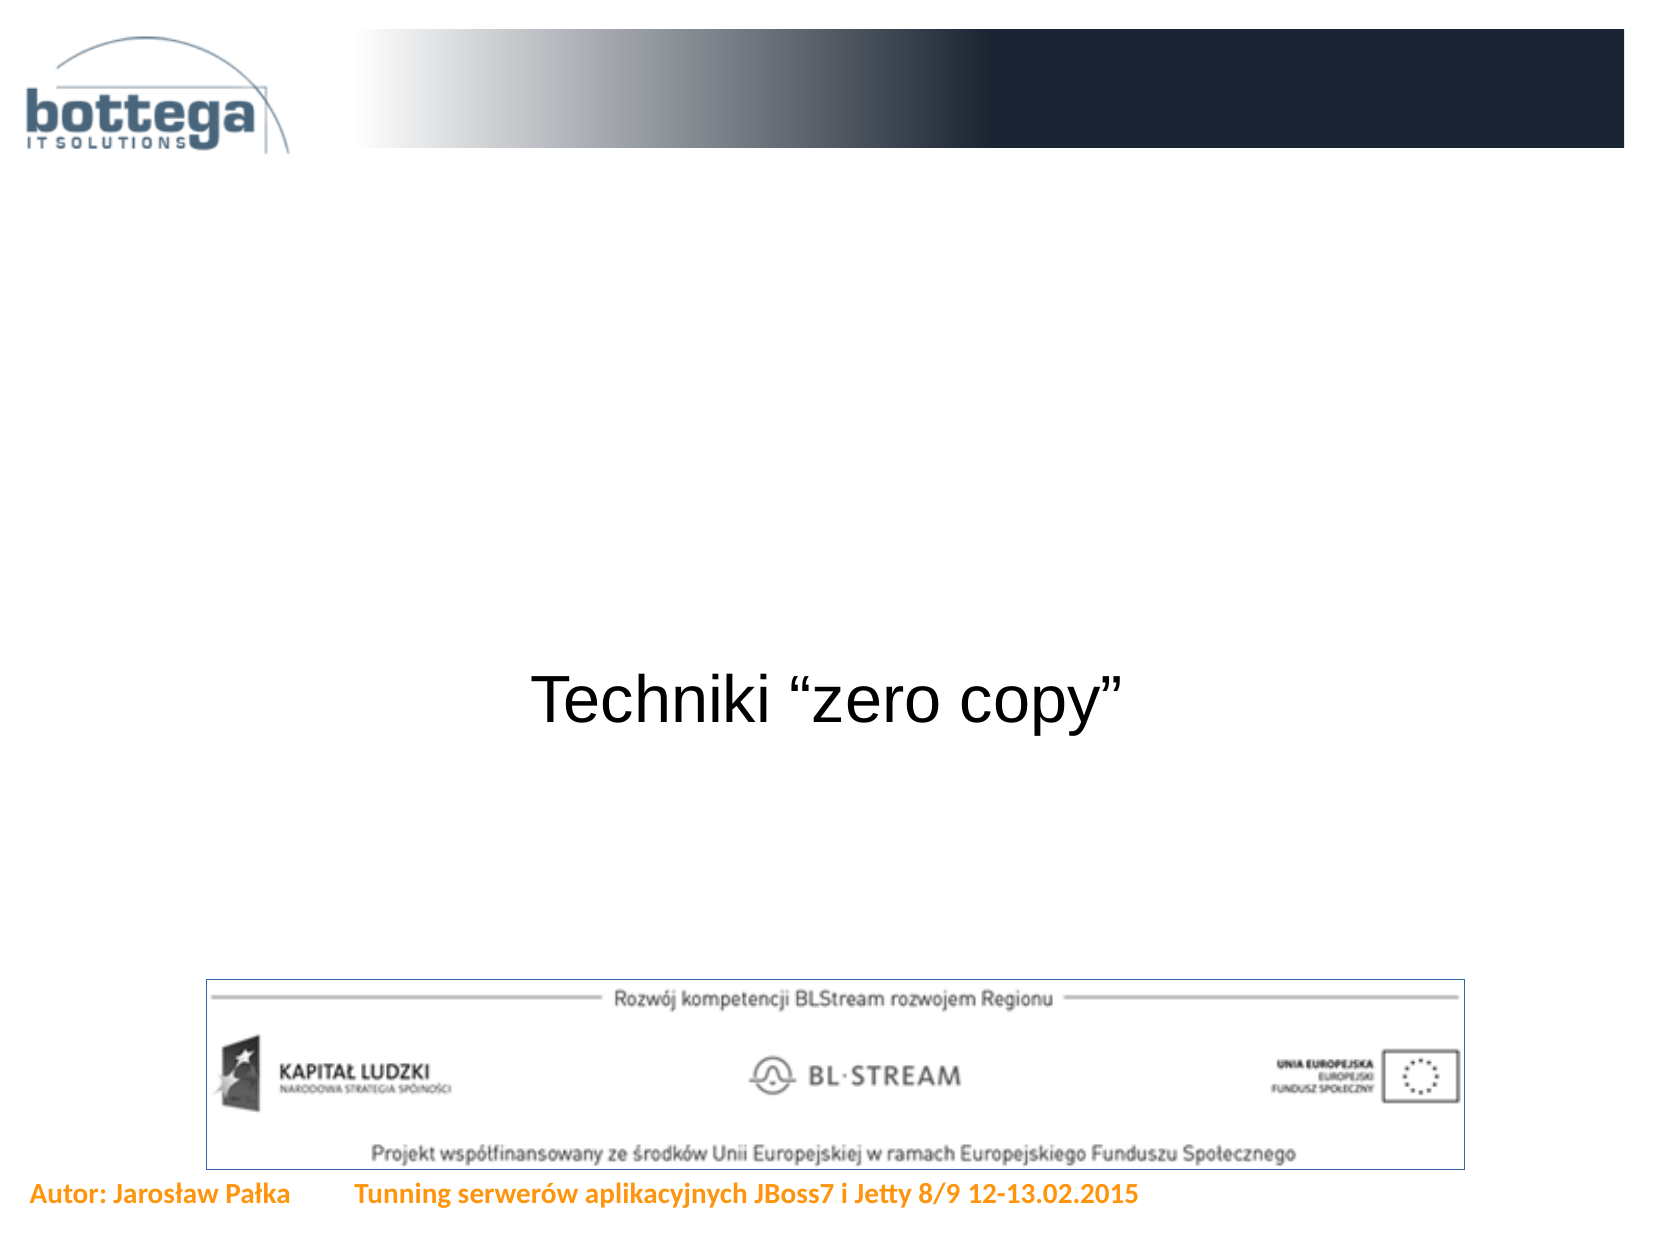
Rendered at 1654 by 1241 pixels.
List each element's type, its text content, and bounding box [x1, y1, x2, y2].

picture [207, 1109, 1464, 1169]
picture [17, 29, 296, 160]
subtitle Techniki “zero copy” [82, 290, 1571, 1109]
